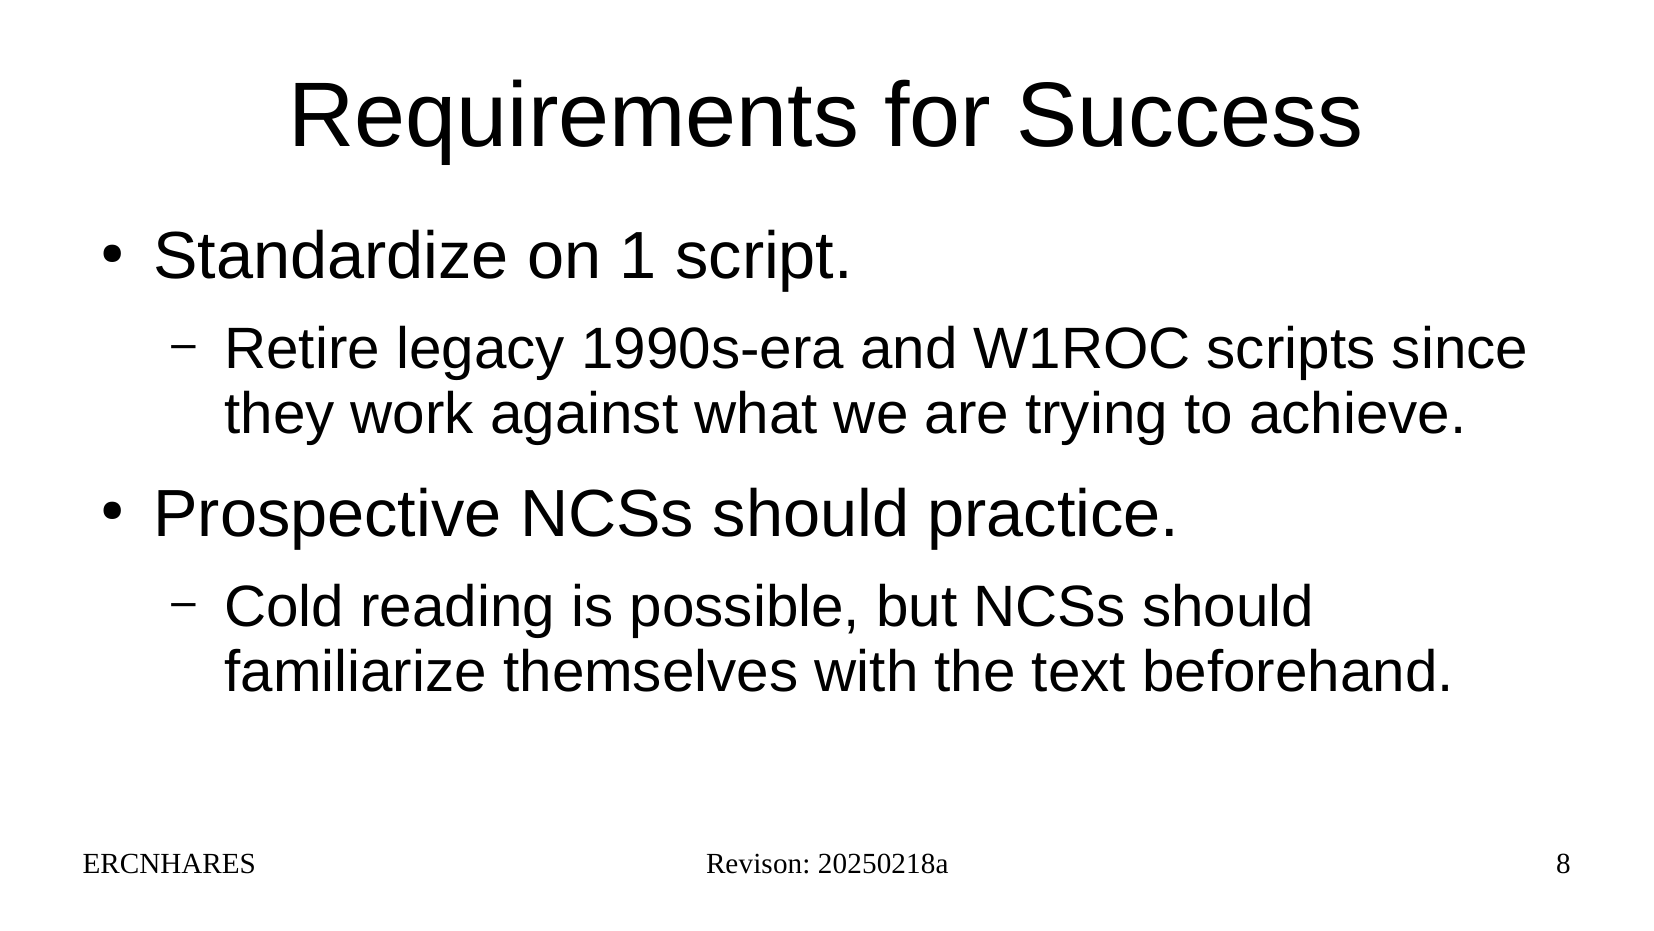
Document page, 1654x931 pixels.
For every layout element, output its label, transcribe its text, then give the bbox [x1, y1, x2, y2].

title Requirements for Success [82, 37, 1571, 193]
list Standardize on 1 script. Retire legacy 1990s-era and W1ROC scripts since they work against what we are trying to achieve. Prospective NCSs should practice. Cold reading is possible, but NCSs should familiarize themselves with the text beforehand. [82, 217, 1571, 758]
